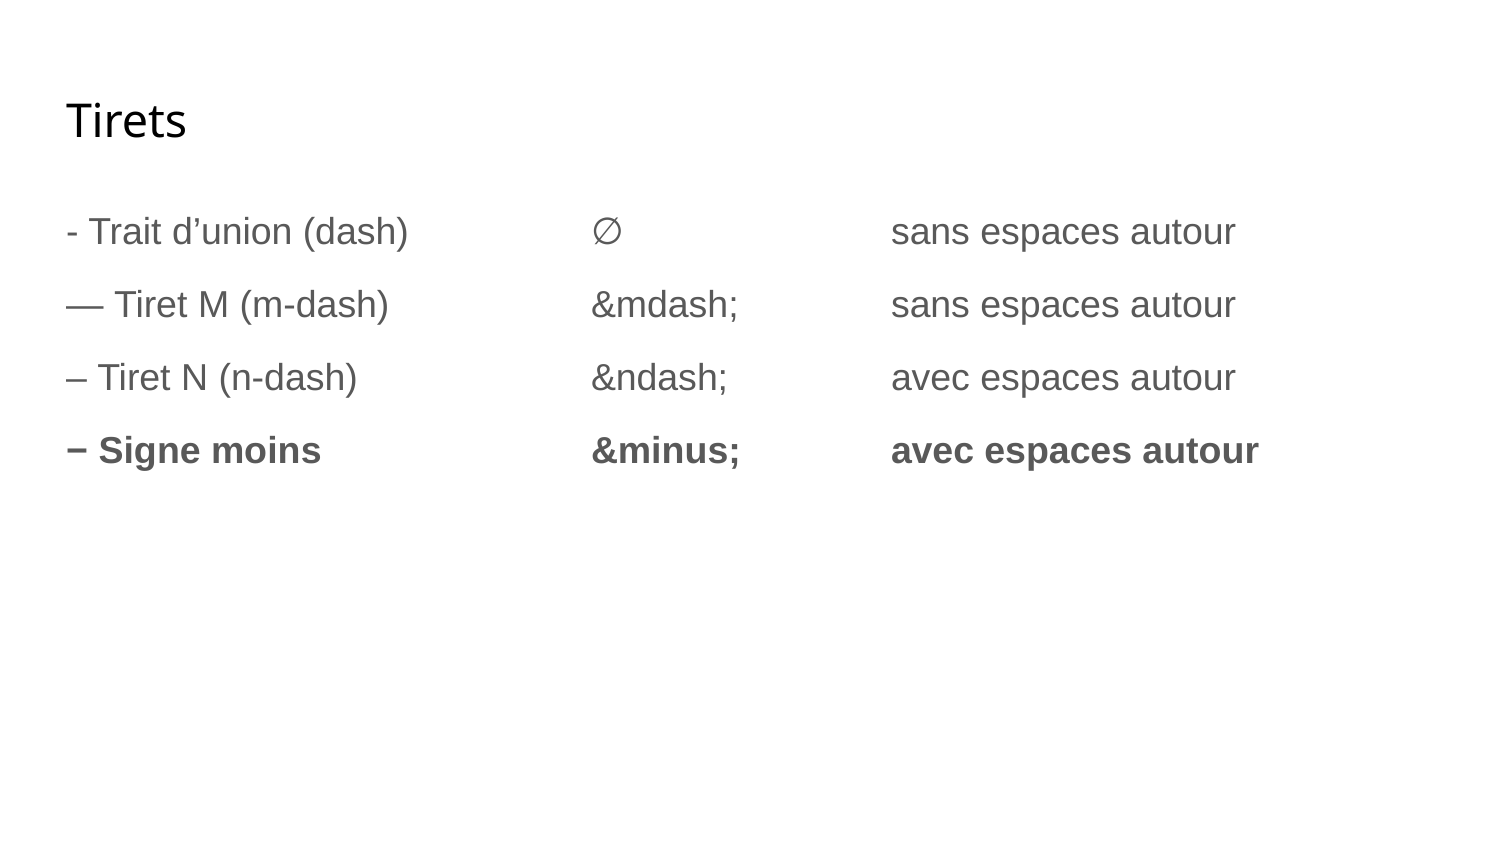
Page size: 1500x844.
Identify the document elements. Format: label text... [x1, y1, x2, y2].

list - Trait d’union (dash) ∅ sans espaces autour — Tiret M (m-dash) &mdash; sans espaces autour – Tiret N (n-dash) &ndash; avec espaces autour − Signe moins &minus; avec espaces autour [51, 189, 1449, 750]
title Tirets [51, 72, 1449, 167]
